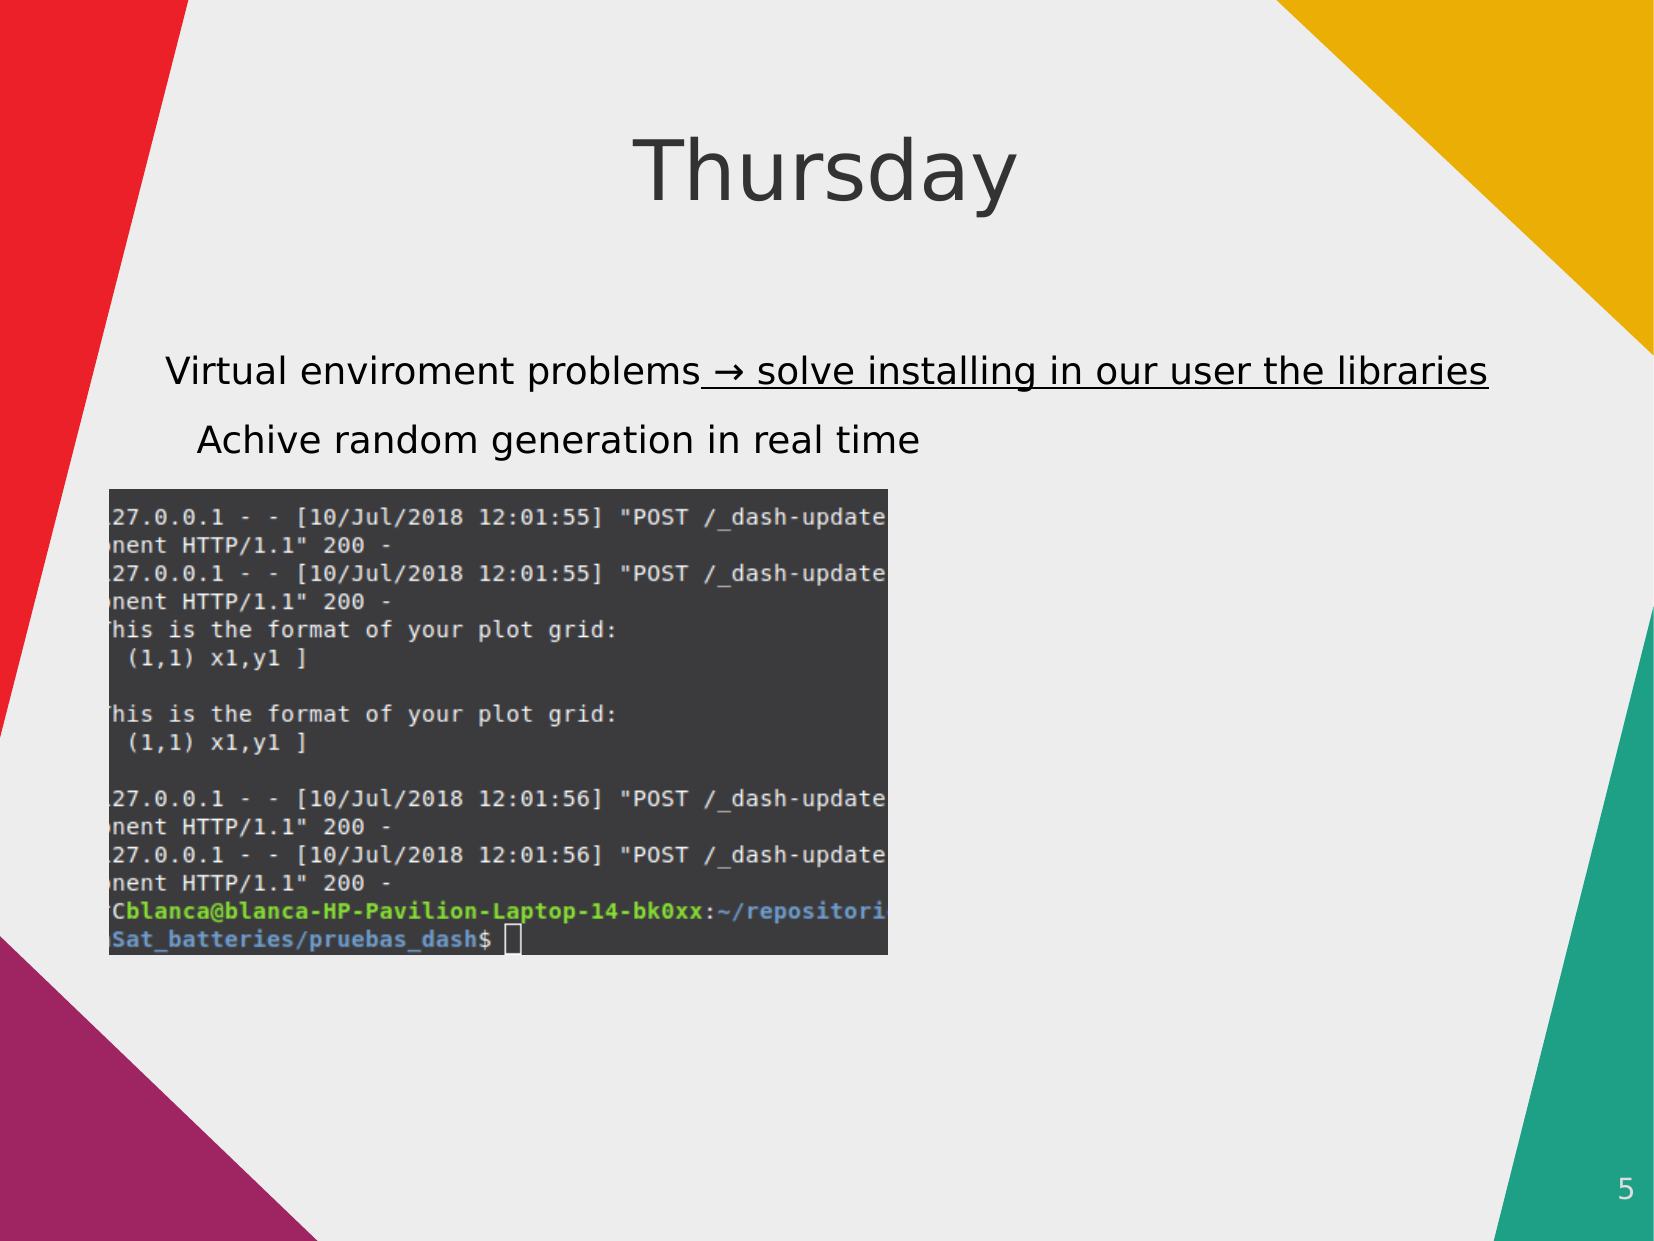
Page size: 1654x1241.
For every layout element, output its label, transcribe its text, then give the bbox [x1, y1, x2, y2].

text_box Virtual enviroment problems → solve installing in our user the libraries [150, 342, 1603, 445]
picture [109, 489, 888, 955]
title Thursday [114, 73, 1539, 271]
text_box Achive random generation in real time [181, 411, 1521, 470]
